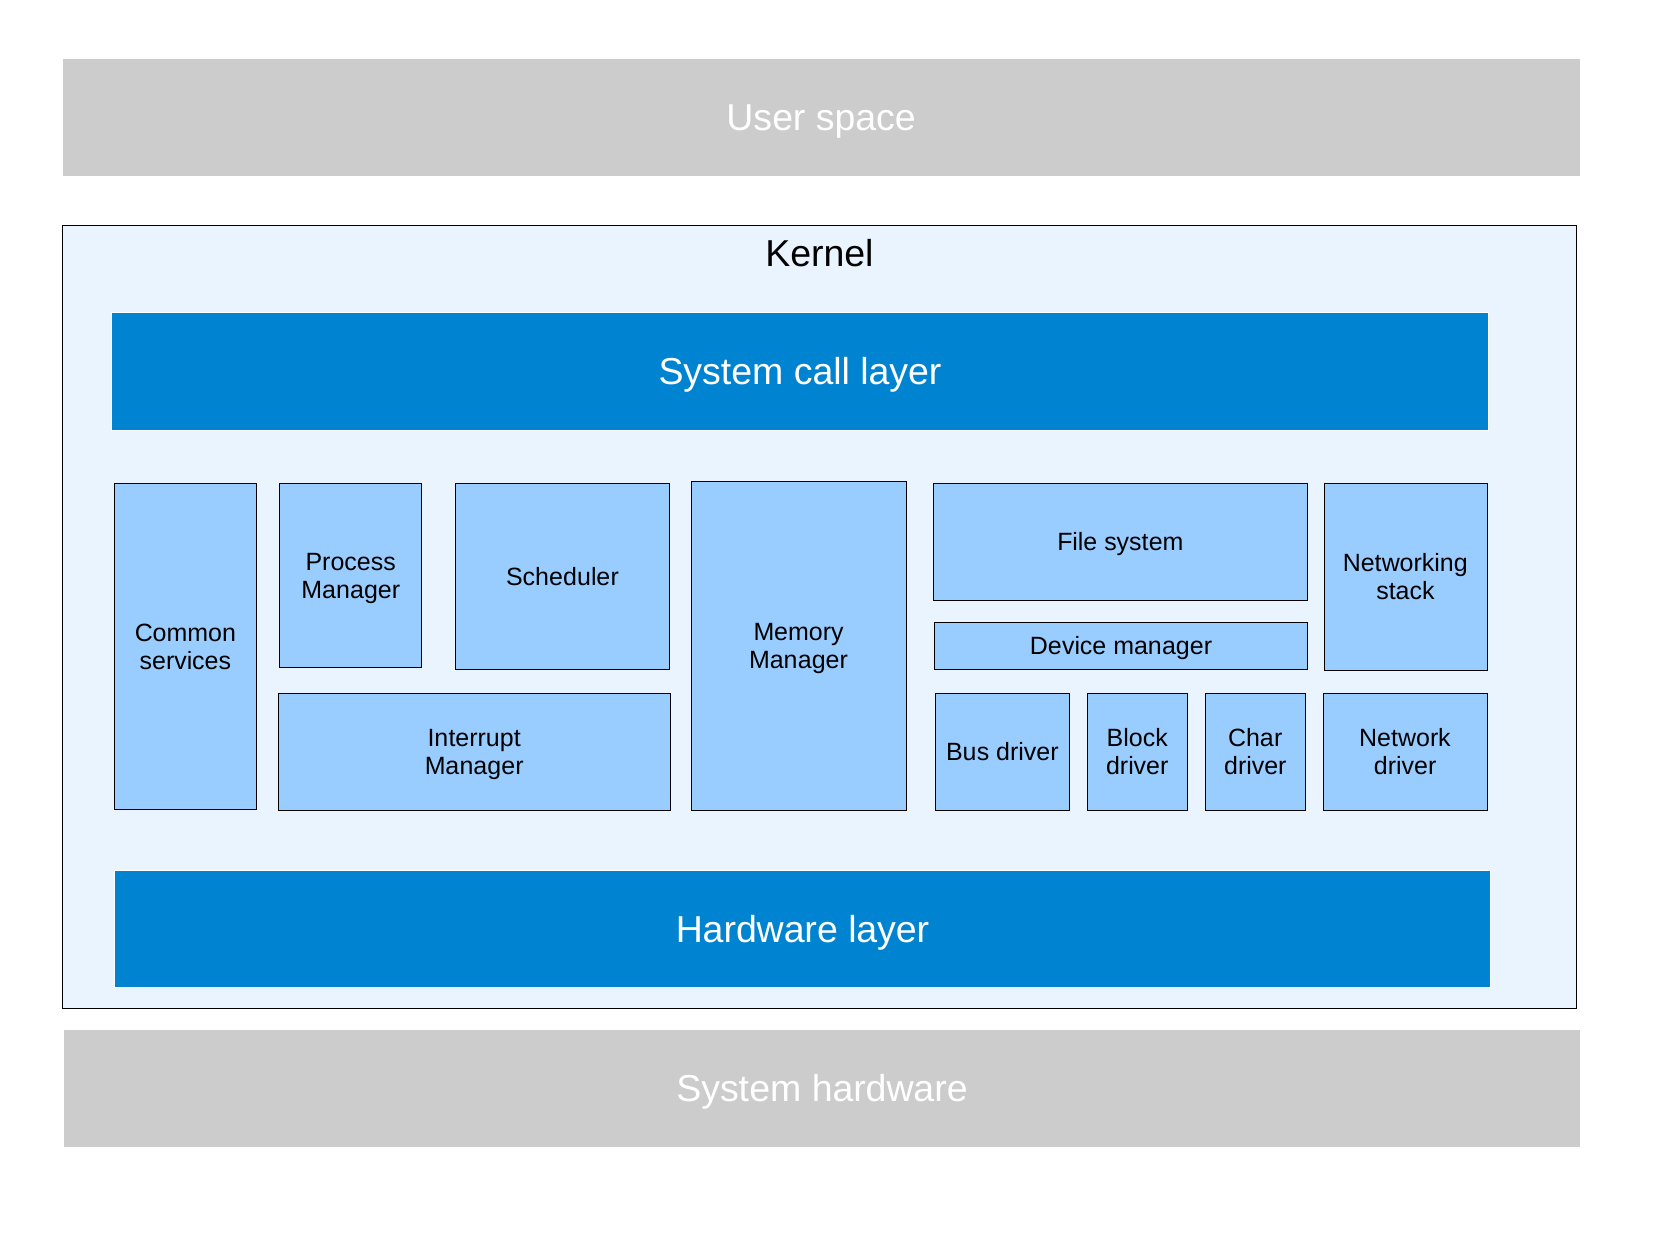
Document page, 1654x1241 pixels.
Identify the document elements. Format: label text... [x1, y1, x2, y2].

text_box Block driver [1087, 693, 1188, 811]
text_box Bus driver [935, 693, 1070, 811]
text_box Scheduler [455, 483, 670, 670]
text_box System hardware [63, 1029, 1581, 1148]
text_box Kernel [62, 225, 1577, 1009]
text_box Device manager [934, 622, 1308, 670]
text_box Common services [114, 483, 257, 810]
text_box Memory Manager [691, 481, 907, 811]
text_box System call layer [111, 312, 1489, 431]
text_box Network driver [1323, 693, 1488, 811]
text_box Char driver [1205, 693, 1306, 811]
text_box Interrupt Manager [278, 693, 671, 811]
text_box File system [933, 483, 1308, 601]
text_box Networking stack [1324, 483, 1488, 671]
text_box Hardware layer [114, 870, 1491, 988]
text_box Process Manager [279, 483, 422, 668]
text_box User space [62, 58, 1581, 177]
